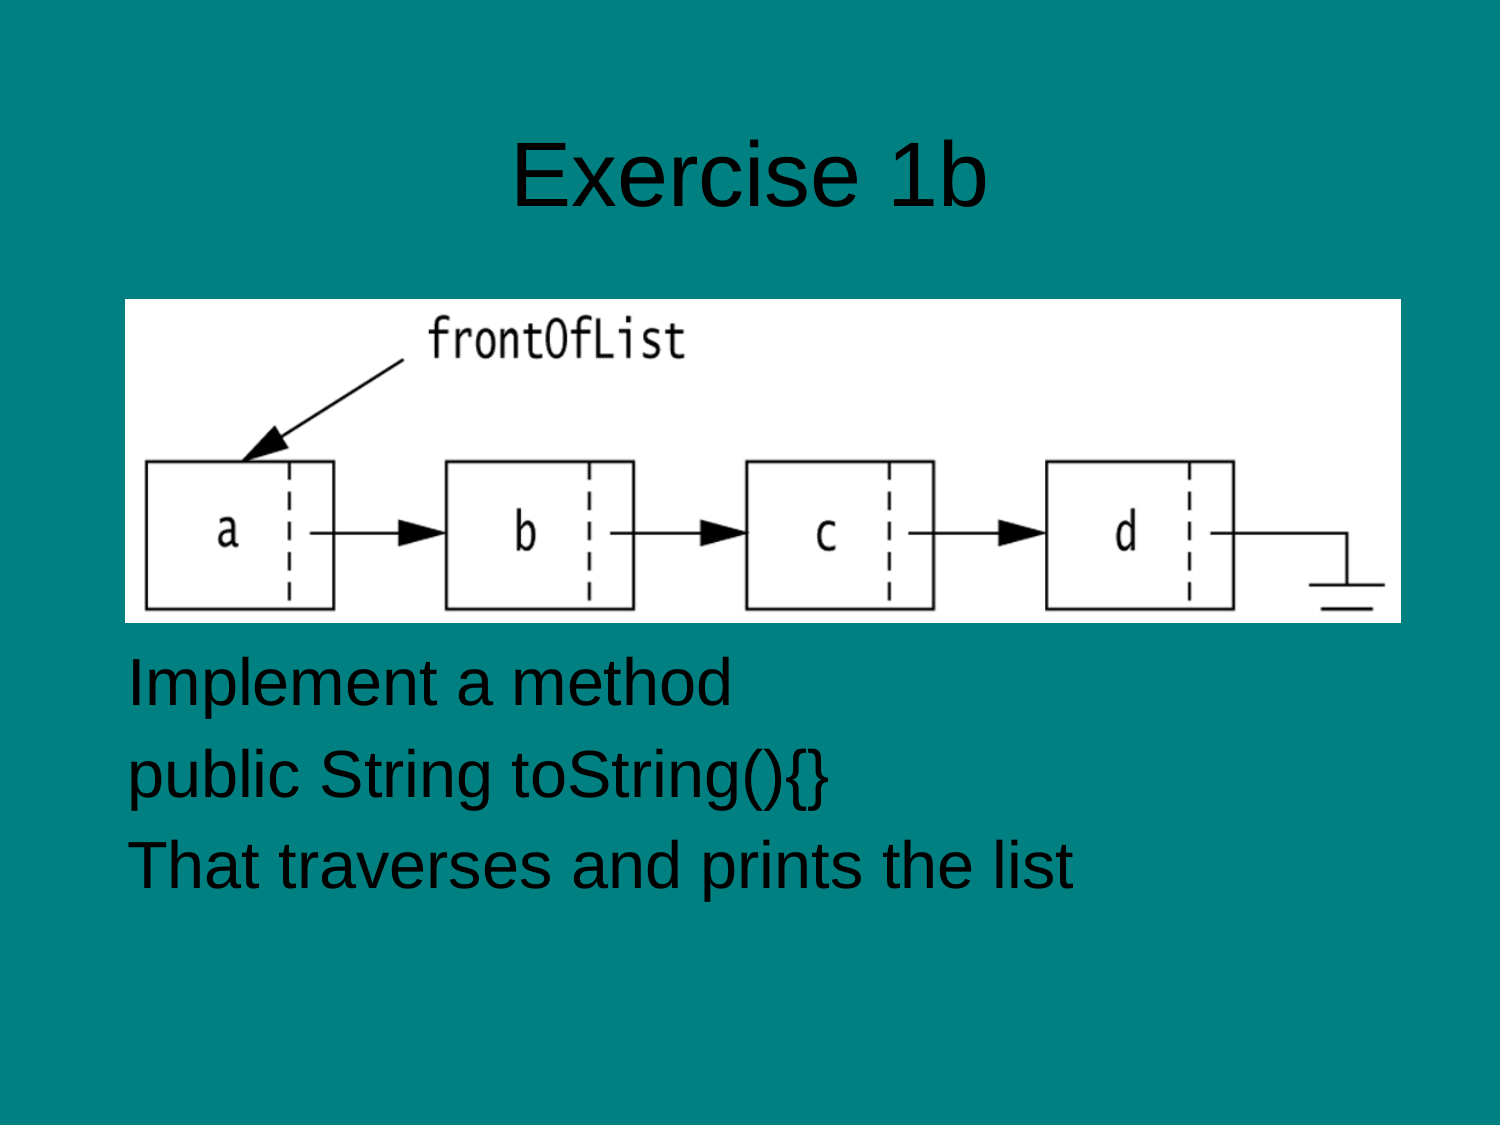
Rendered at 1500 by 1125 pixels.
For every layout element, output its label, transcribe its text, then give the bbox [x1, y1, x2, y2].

text_box [125, 299, 1401, 623]
title Exercise 1b [112, 99, 1388, 251]
list Implement a method public String toString(){} That traverses and prints the list [112, 637, 1388, 1001]
